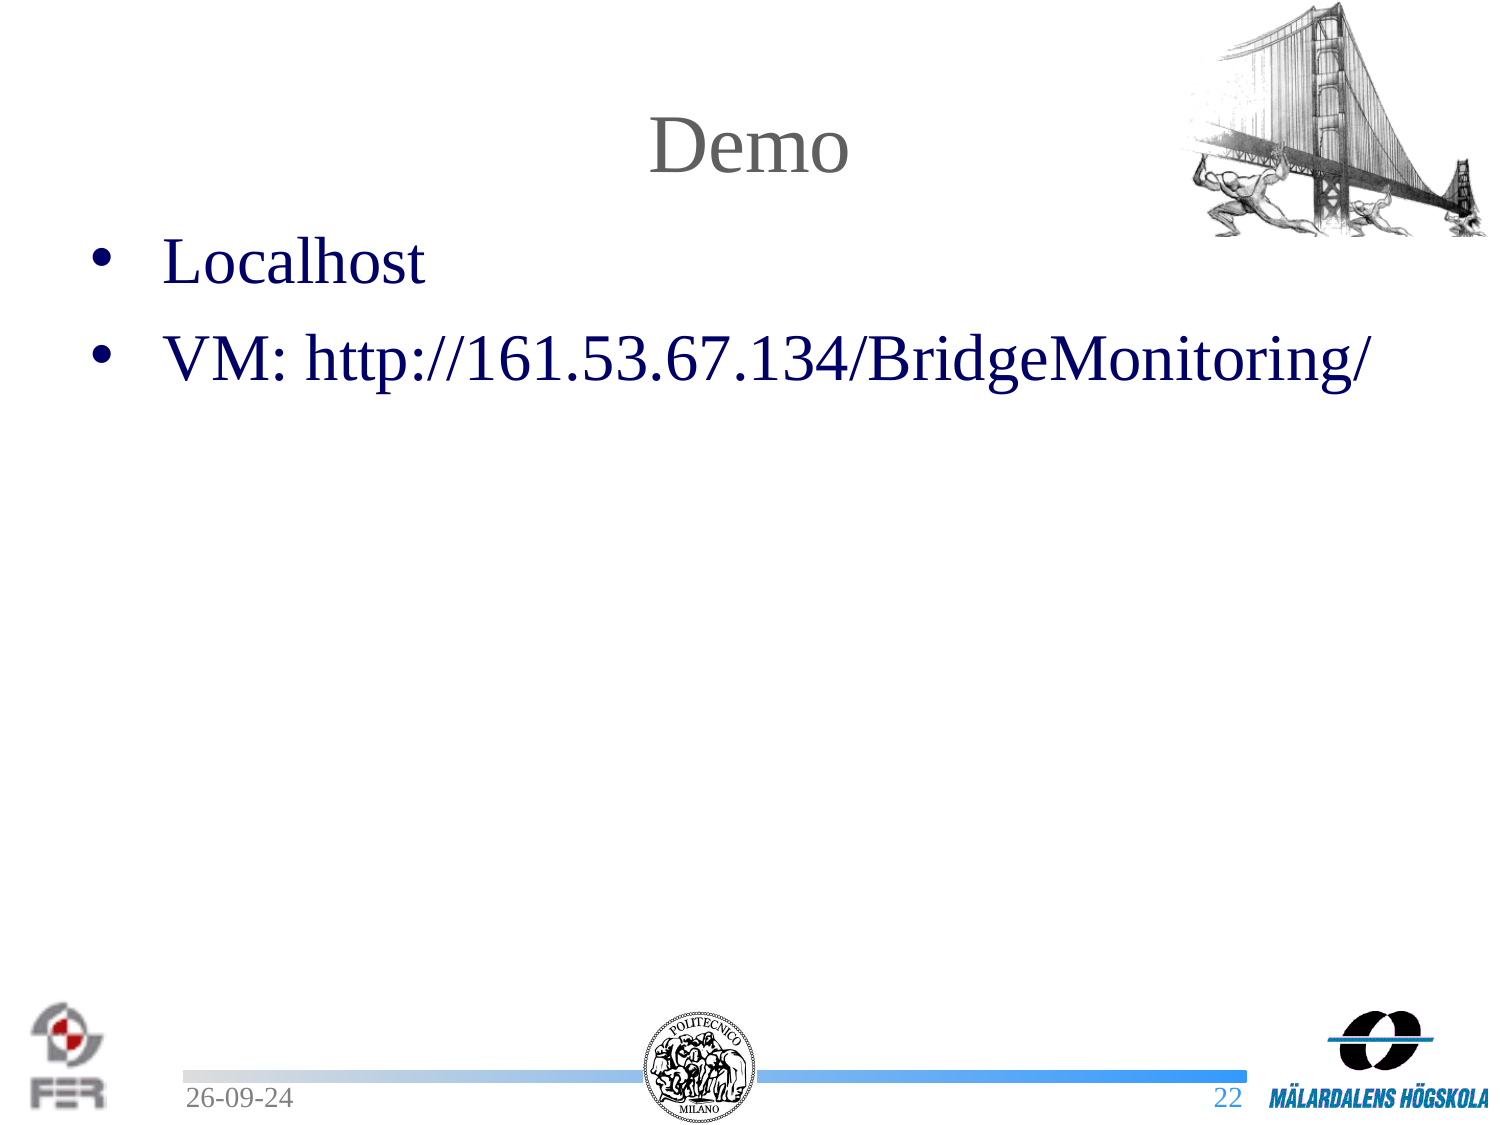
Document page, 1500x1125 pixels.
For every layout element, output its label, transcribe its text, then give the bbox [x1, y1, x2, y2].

picture [643, 1011, 757, 1123]
picture [29, 987, 107, 1125]
picture [1175, 0, 1488, 237]
picture [1269, 1011, 1488, 1108]
text_box <numero> [1186, 1070, 1258, 1114]
title Demo [75, 45, 1175, 209]
text_box 13-12-18 [171, 1070, 396, 1114]
list Localhost VM: http://161.53.67.134/BridgeMonitoring/ [75, 209, 1426, 952]
picture [1435, 1096, 1441, 1104]
picture [1368, 1093, 1374, 1104]
picture [1454, 1091, 1459, 1108]
